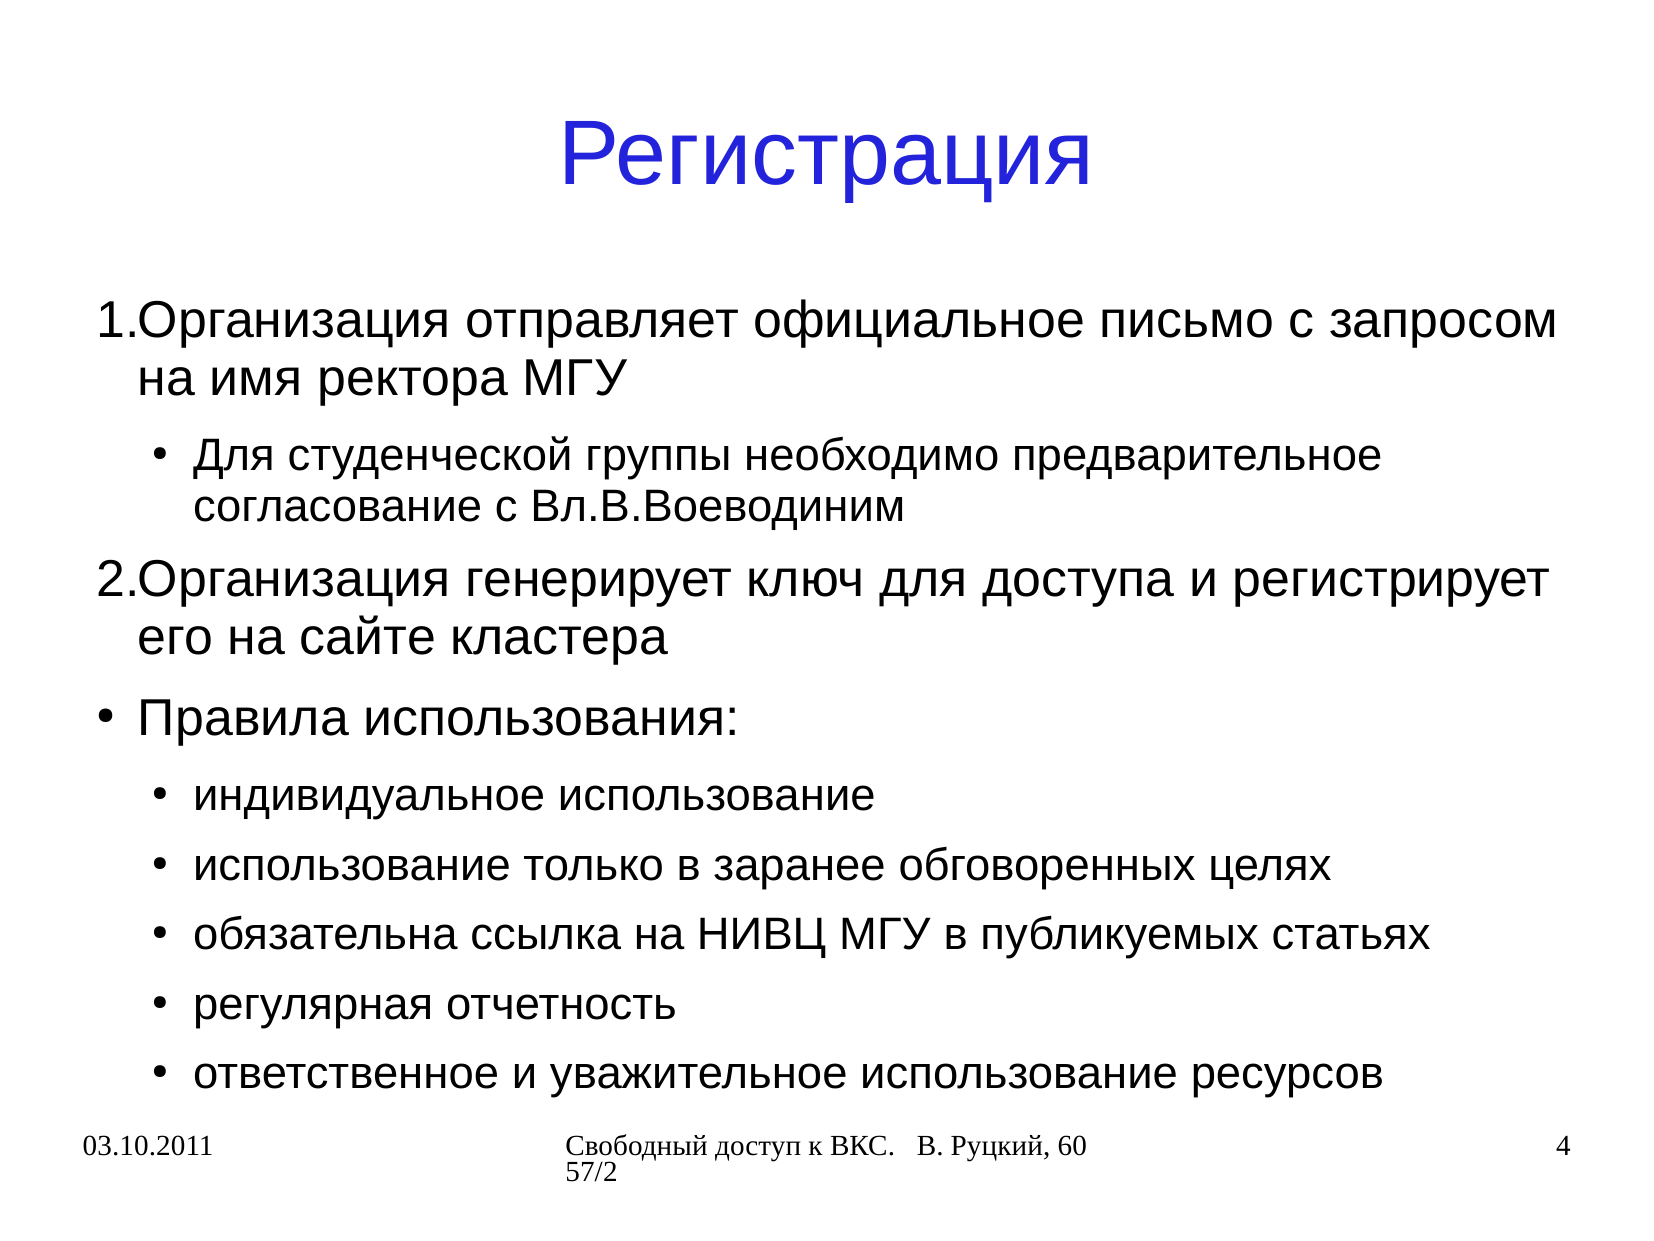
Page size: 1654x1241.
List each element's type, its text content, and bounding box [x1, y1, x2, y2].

title Регистрация [82, 49, 1571, 257]
list Организация отправляет официальное письмо с запросом на имя ректора МГУ Для студенческой группы необходимо предварительное согласование с Вл.В.Воеводиним Организация генерирует ключ для доступа и регистрирует его на сайте кластера Правила использования: индивидуальное использование использование только в заранее обговоренных целях обязательна ссылка на НИВЦ МГУ в публикуемых статьях регулярная отчетность ответственное и уважительное использование ресурсов [82, 290, 1571, 1109]
